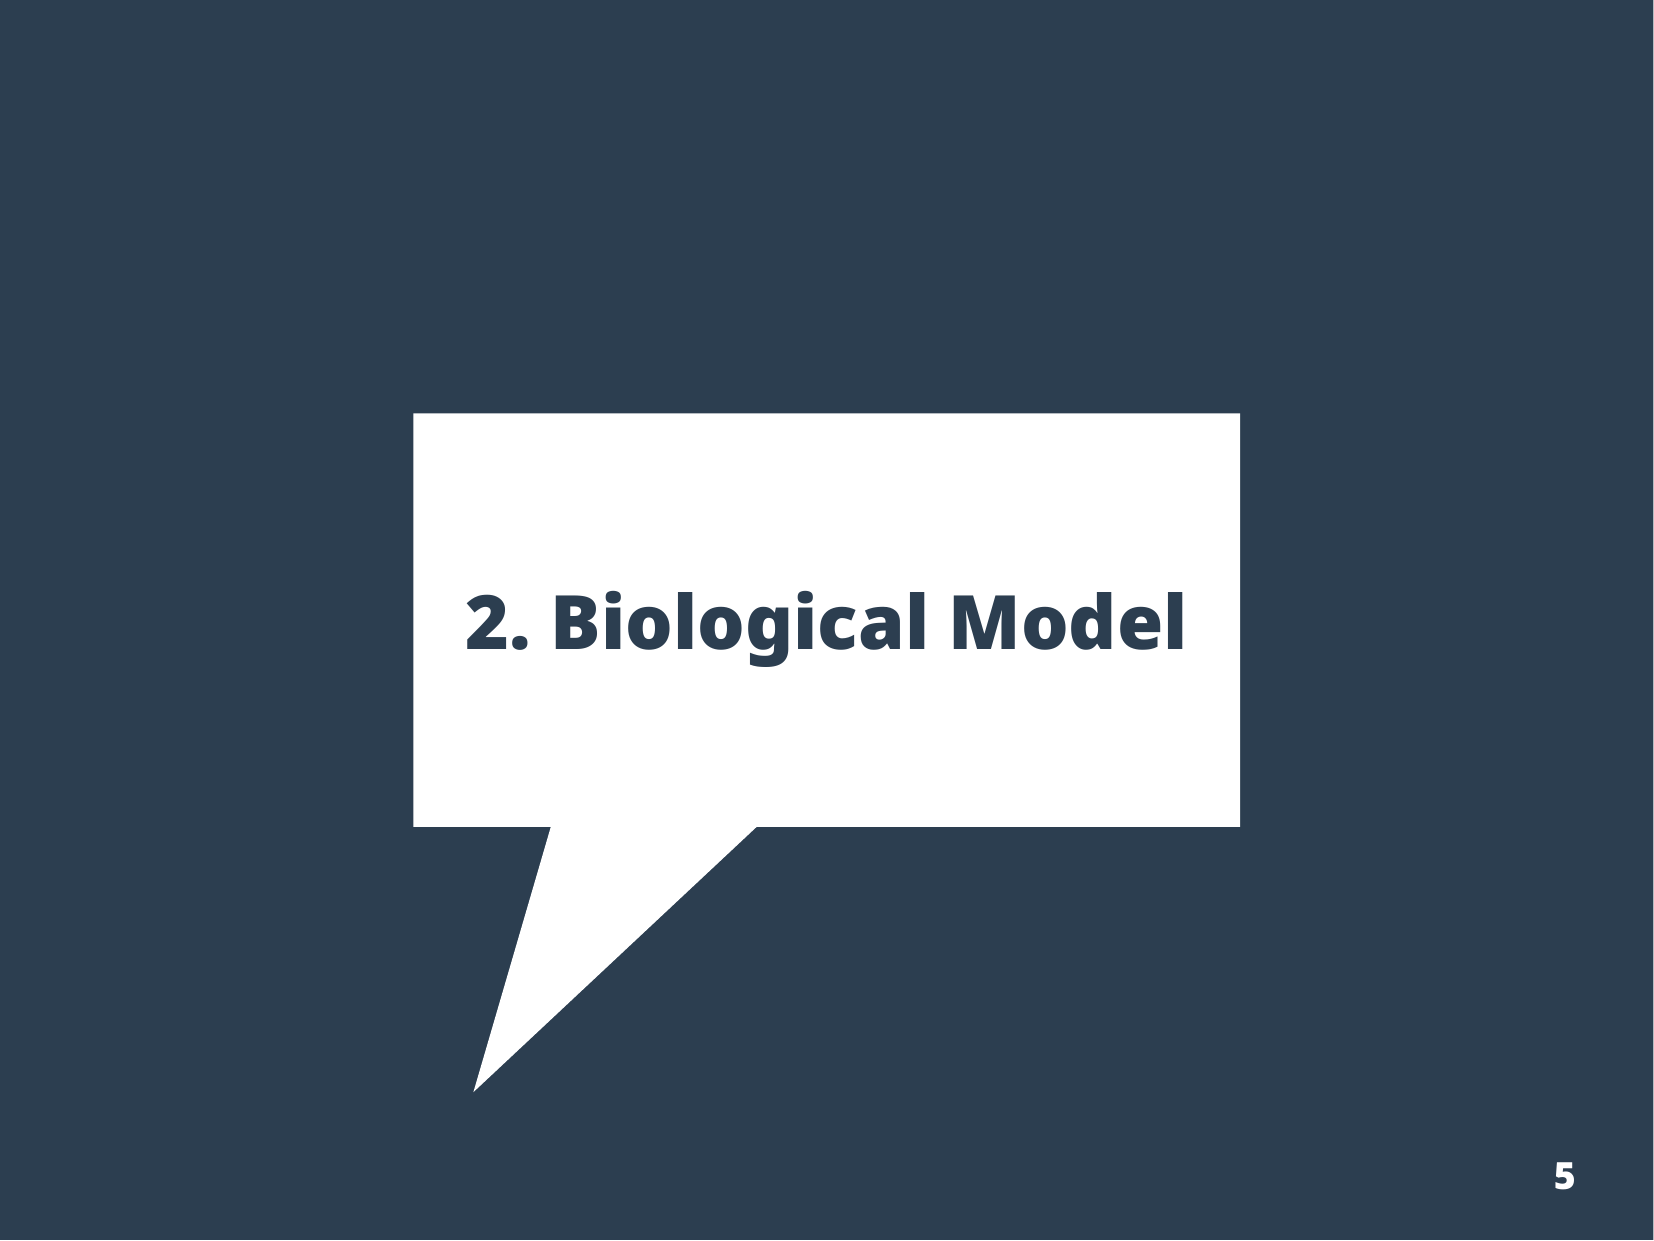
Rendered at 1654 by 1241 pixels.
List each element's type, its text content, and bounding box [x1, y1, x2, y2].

title 2. Biological Model [442, 442, 1211, 798]
